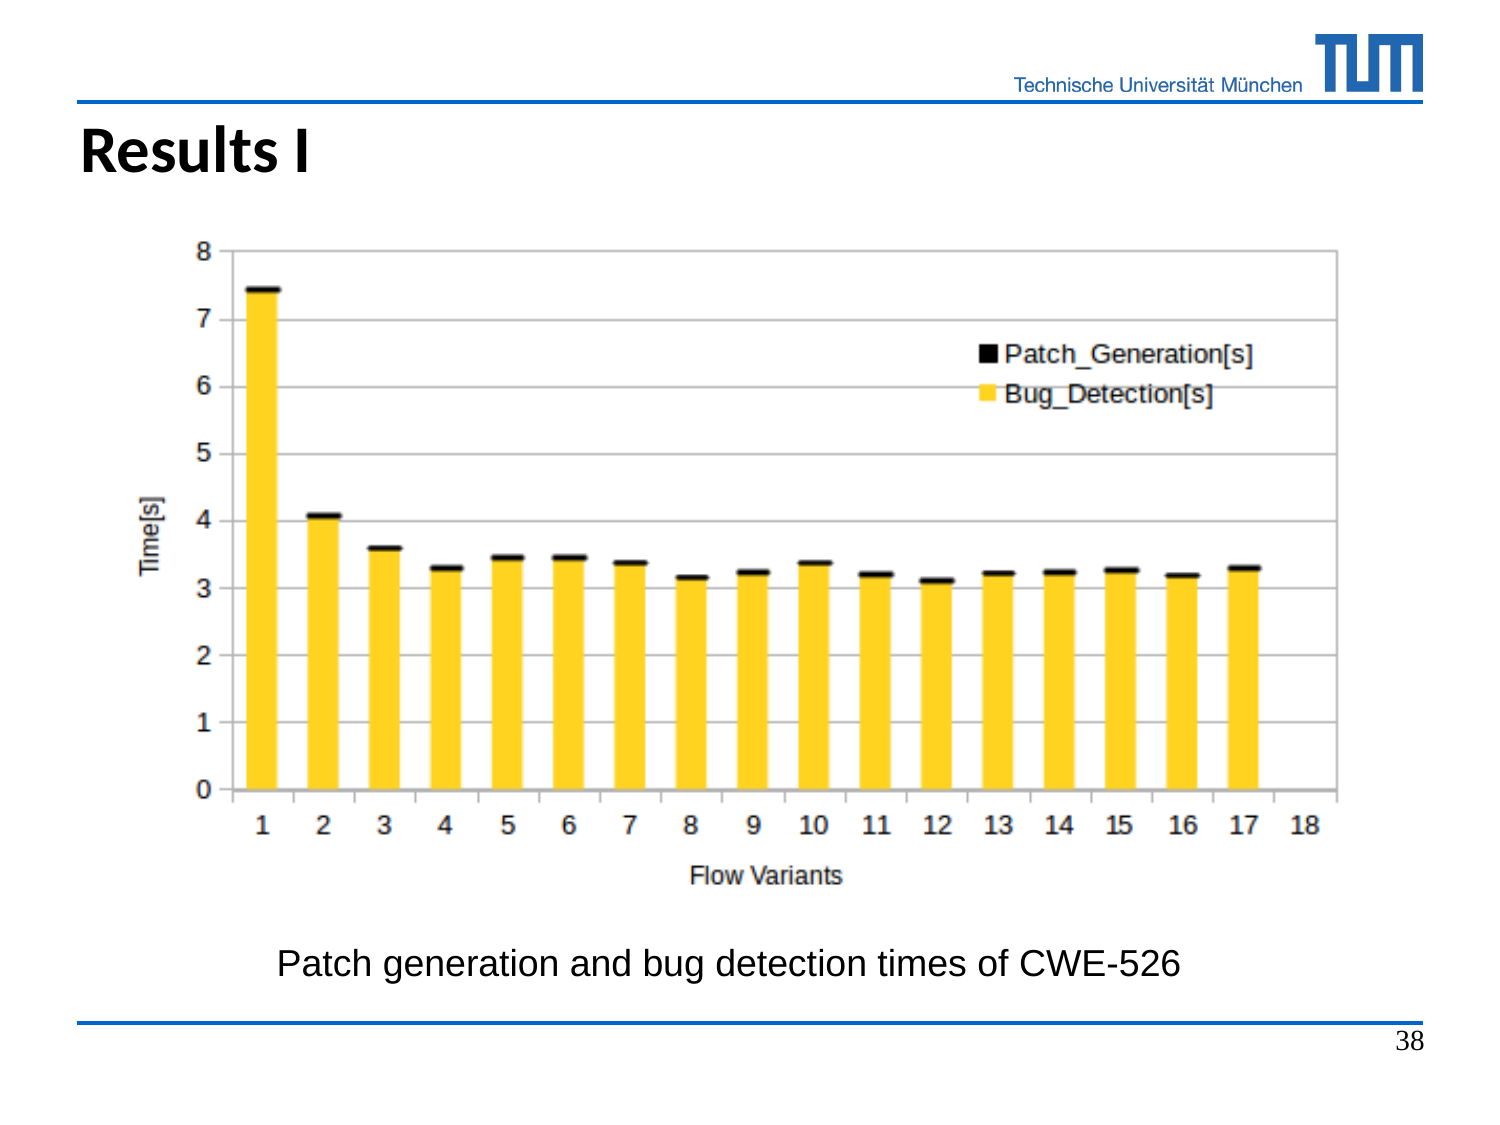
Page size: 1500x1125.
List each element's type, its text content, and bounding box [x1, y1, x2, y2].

title Results I [80, 112, 1419, 200]
picture [1014, 34, 1423, 92]
picture [98, 217, 1368, 929]
text_box Patch generation and bug detection times of CWE-526 [261, 935, 1197, 993]
